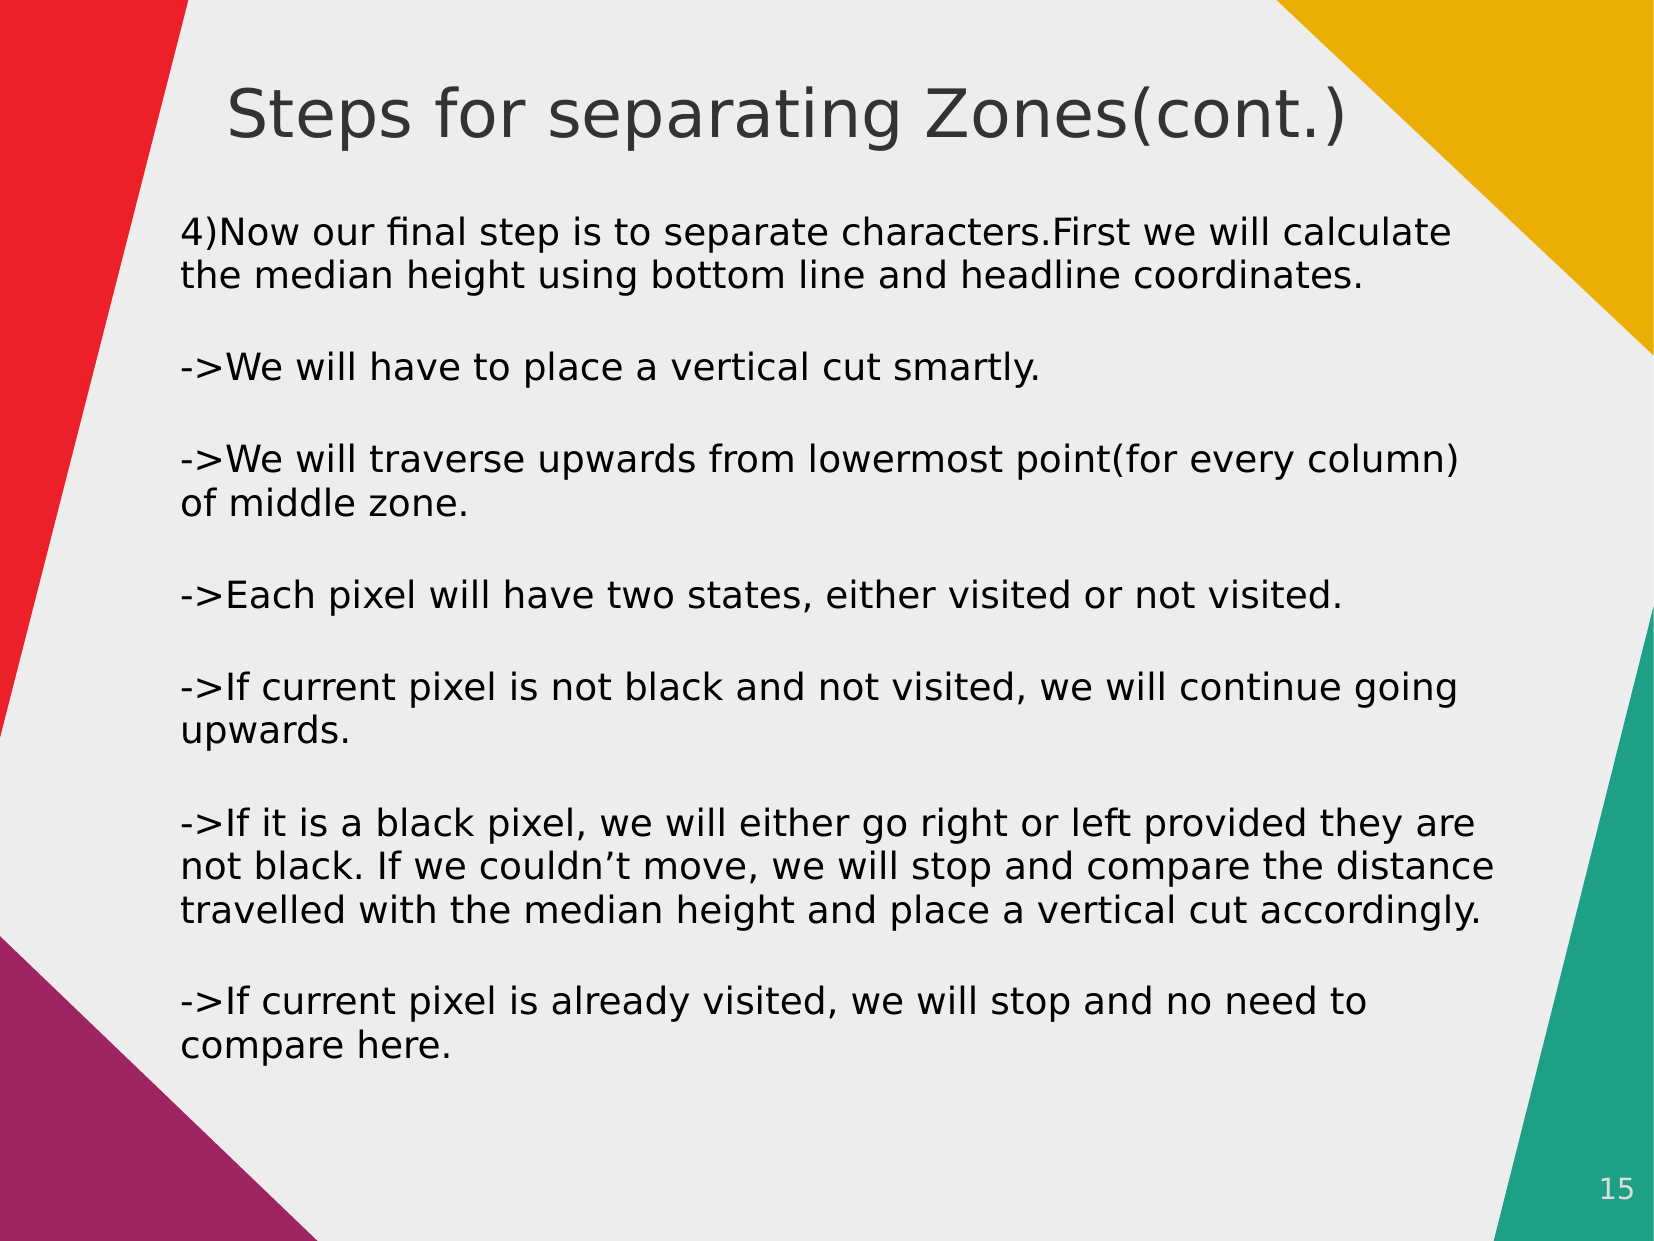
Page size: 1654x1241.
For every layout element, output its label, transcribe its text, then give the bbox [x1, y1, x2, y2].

text_box 4)Now our final step is to separate characters.First we will calculate the median height using bottom line and headline coordinates. ->We will have to place a vertical cut smartly. ->We will traverse upwards from lowermost point(for every column) of middle zone. ->Each pixel will have two states, either visited or not visited. ->If current pixel is not black and not visited, we will continue going upwards. ->If it is a black pixel, we will either go right or left provided they are not black. If we couldn’t move, we will stop and compare the distance travelled with the median height and place a vertical cut accordingly. ->If current pixel is already visited, we will stop and no need to compare here. [165, 203, 1524, 1075]
title Steps for separating Zones(cont.) [76, 15, 1501, 213]
